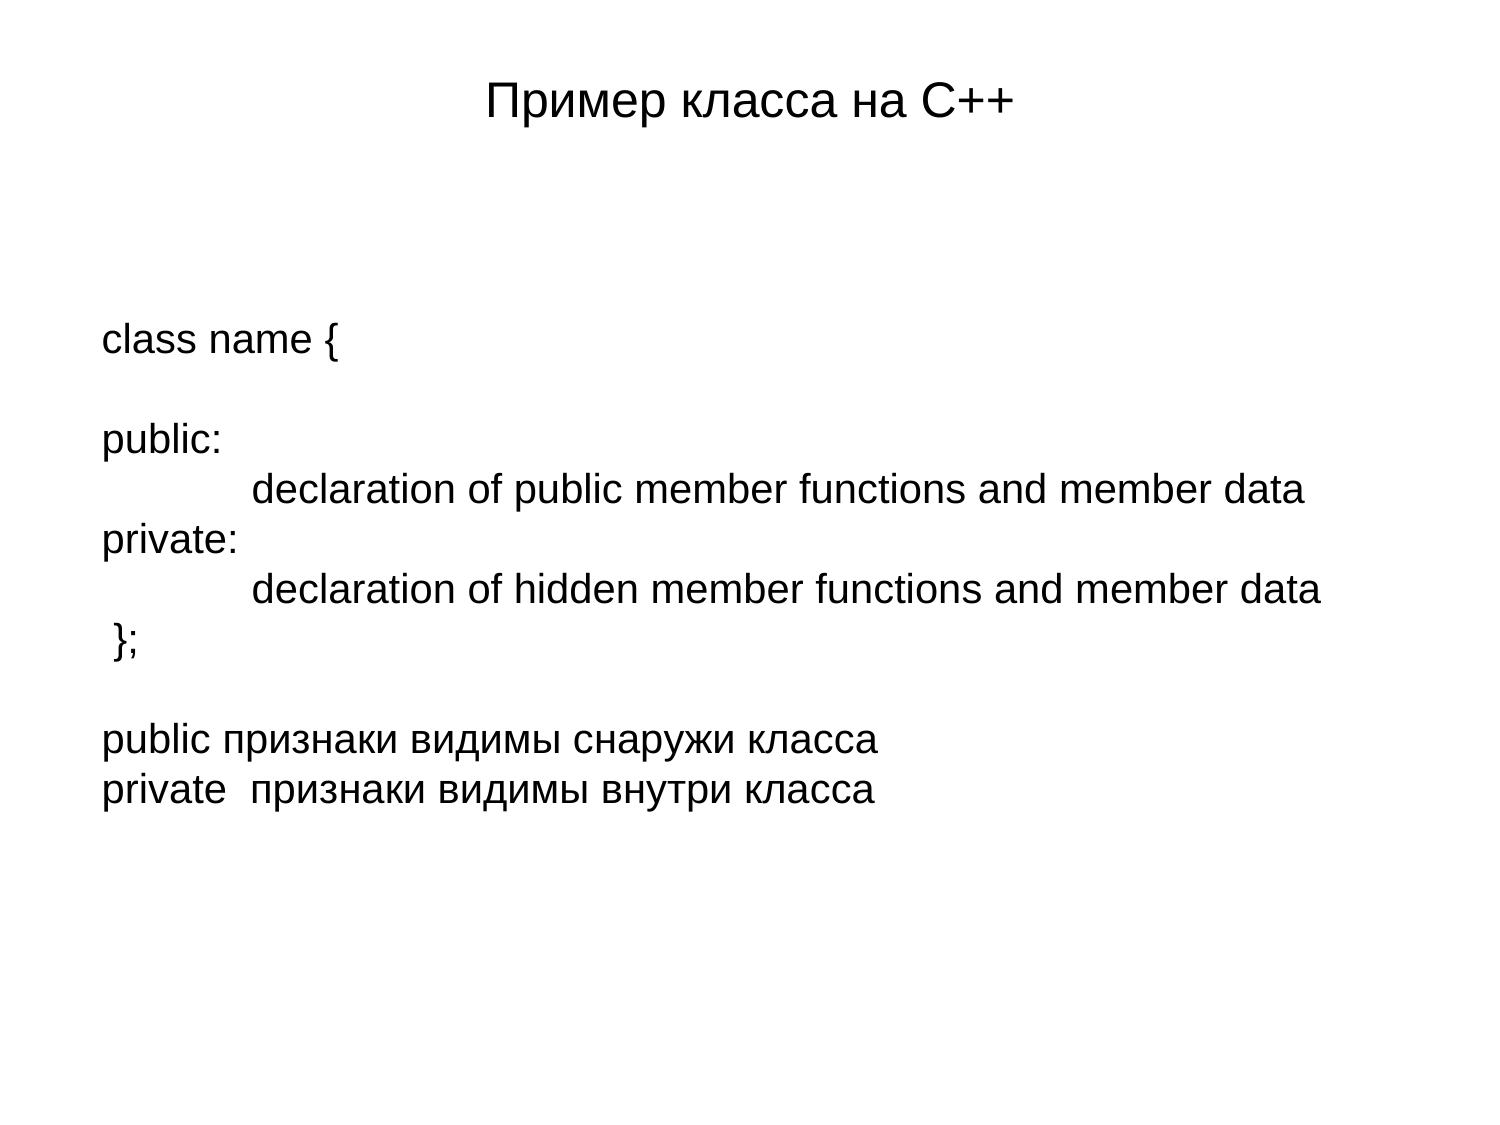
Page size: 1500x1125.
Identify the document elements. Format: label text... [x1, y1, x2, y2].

text_box class name { public: declaration of public member functions and member data private: declaration of hidden member functions and member data }; public признаки видимы снаружи класса private признаки видимы внутри класса [86, 264, 1337, 870]
title Пример класса на C++ [75, 45, 1426, 149]
